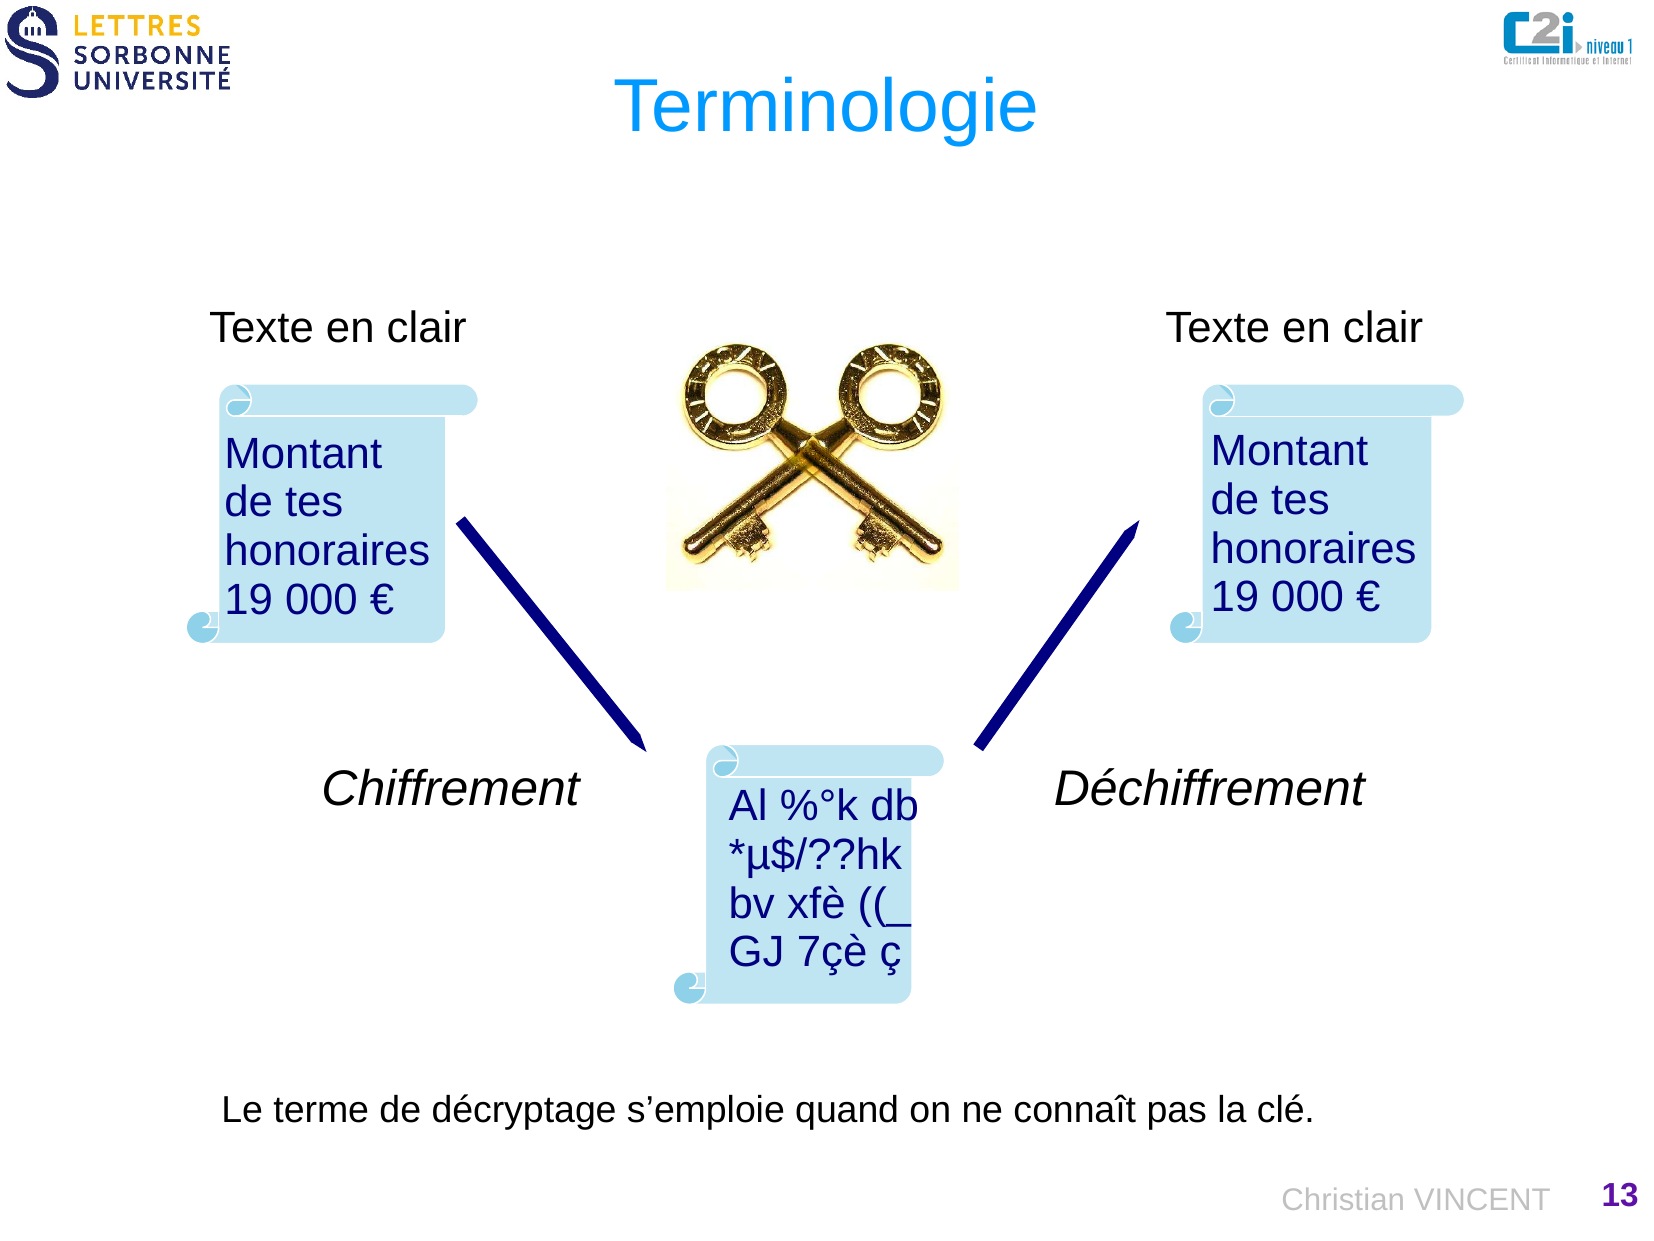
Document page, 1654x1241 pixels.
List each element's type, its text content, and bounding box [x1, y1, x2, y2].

text_box [218, 383, 479, 421]
text_box [1169, 611, 1433, 644]
picture [5, 6, 82, 98]
text_box [1201, 383, 1465, 418]
text_box Déchiffrement [1039, 752, 1380, 824]
text_box Texte en clair [194, 295, 487, 360]
text_box Al %°k db *µ$/??hk bv xfè ((_ GJ 7çè ç [713, 773, 963, 984]
text_box Le terme de décryptage s’emploie quand on ne connaît pas la clé. [206, 1080, 1379, 1138]
text_box Montant de tes honoraires19 000 € [209, 421, 458, 632]
text_box Texte en clair [1150, 295, 1444, 360]
picture [666, 325, 959, 591]
text_box Chiffrement [306, 752, 595, 824]
text_box [672, 744, 945, 1005]
picture [1571, 5, 1647, 71]
title Terminologie [82, 2, 1571, 210]
text_box [186, 611, 446, 644]
text_box Montant de tes honoraires19 000 € [1195, 418, 1444, 629]
